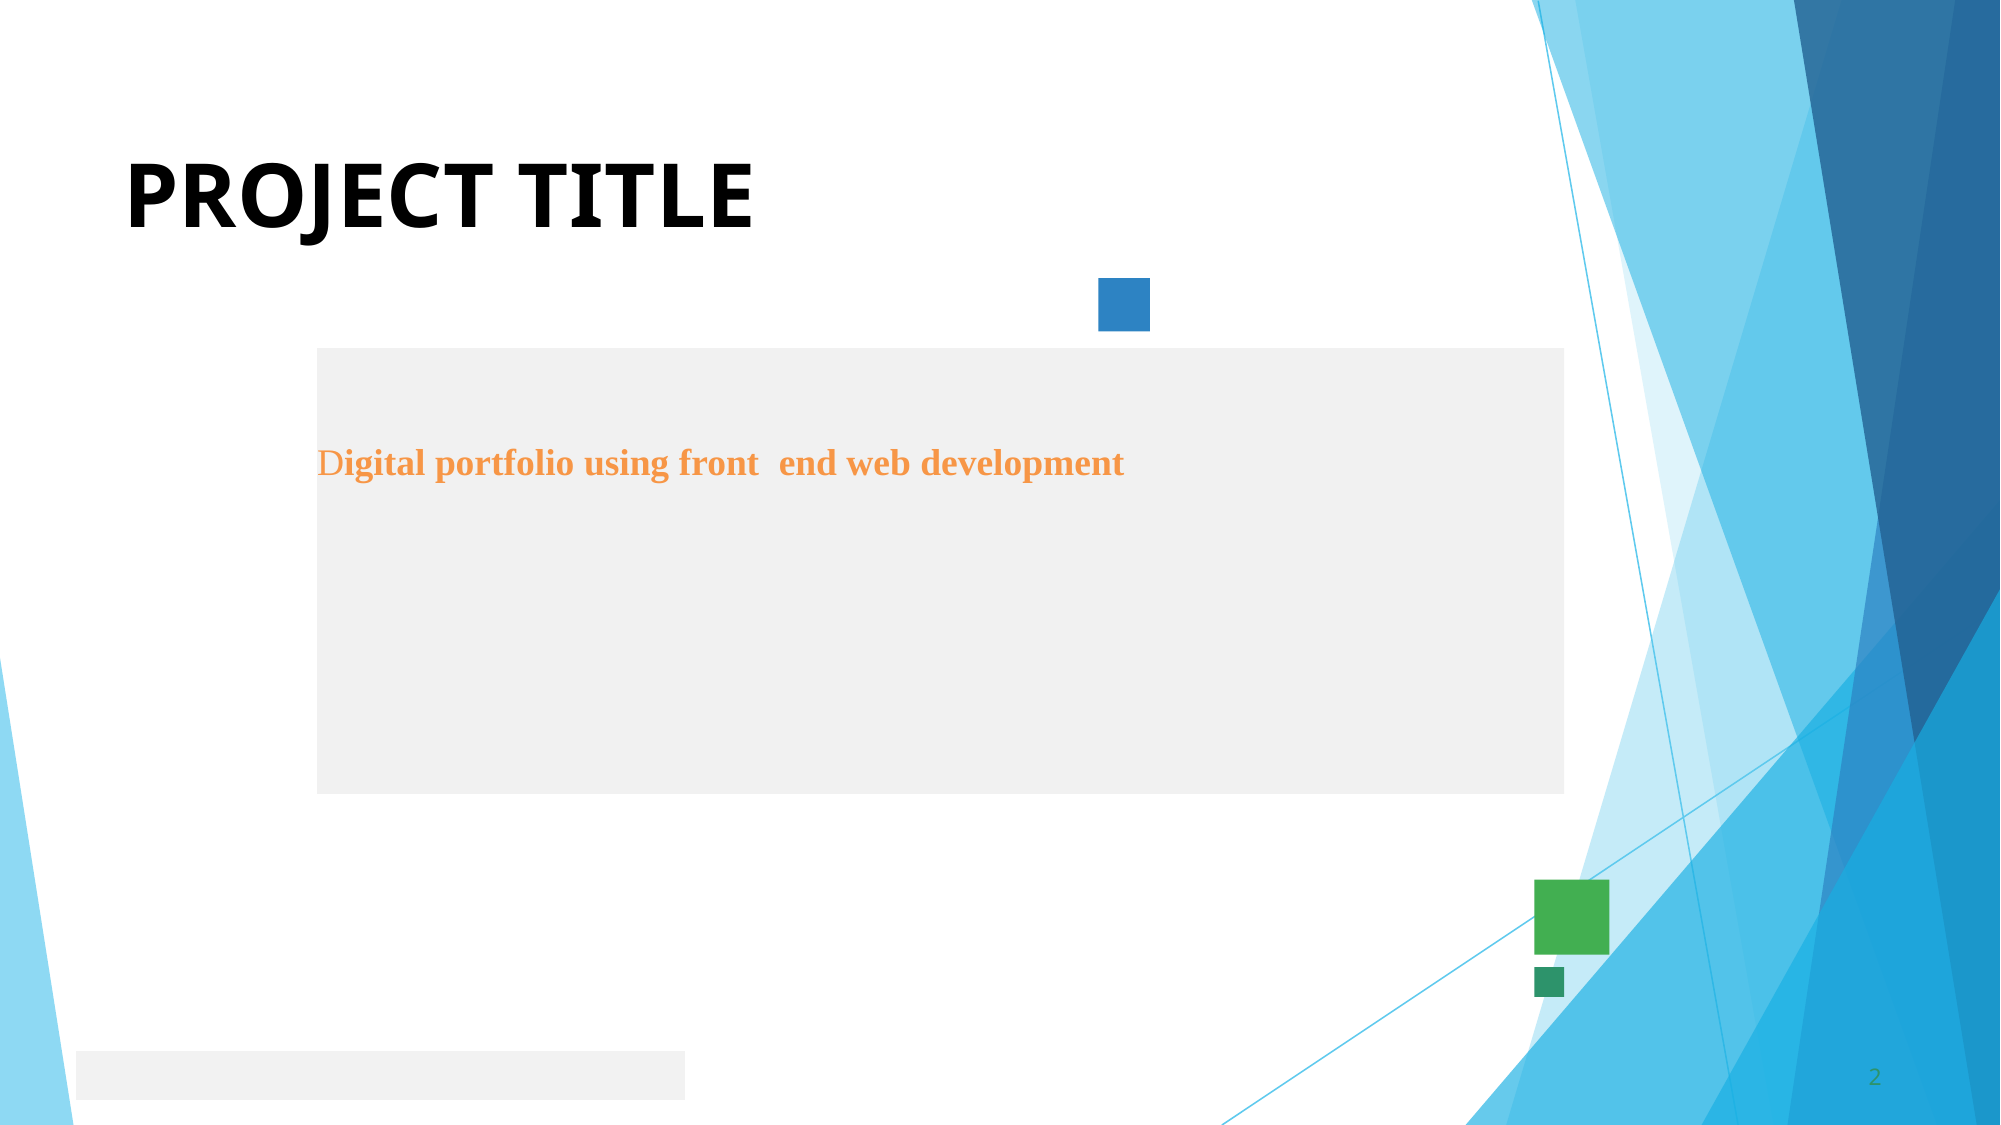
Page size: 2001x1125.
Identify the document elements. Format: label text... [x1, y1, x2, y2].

picture [76, 1051, 685, 1100]
text_box [0, 657, 74, 1125]
text_box [1098, 278, 1150, 332]
title PROJECT TITLE [121, 136, 763, 248]
text_box [1465, 0, 2000, 1125]
slide_number 2 [1862, 1061, 1888, 1094]
text_box Digital portfolio using front end web development [317, 348, 1565, 794]
